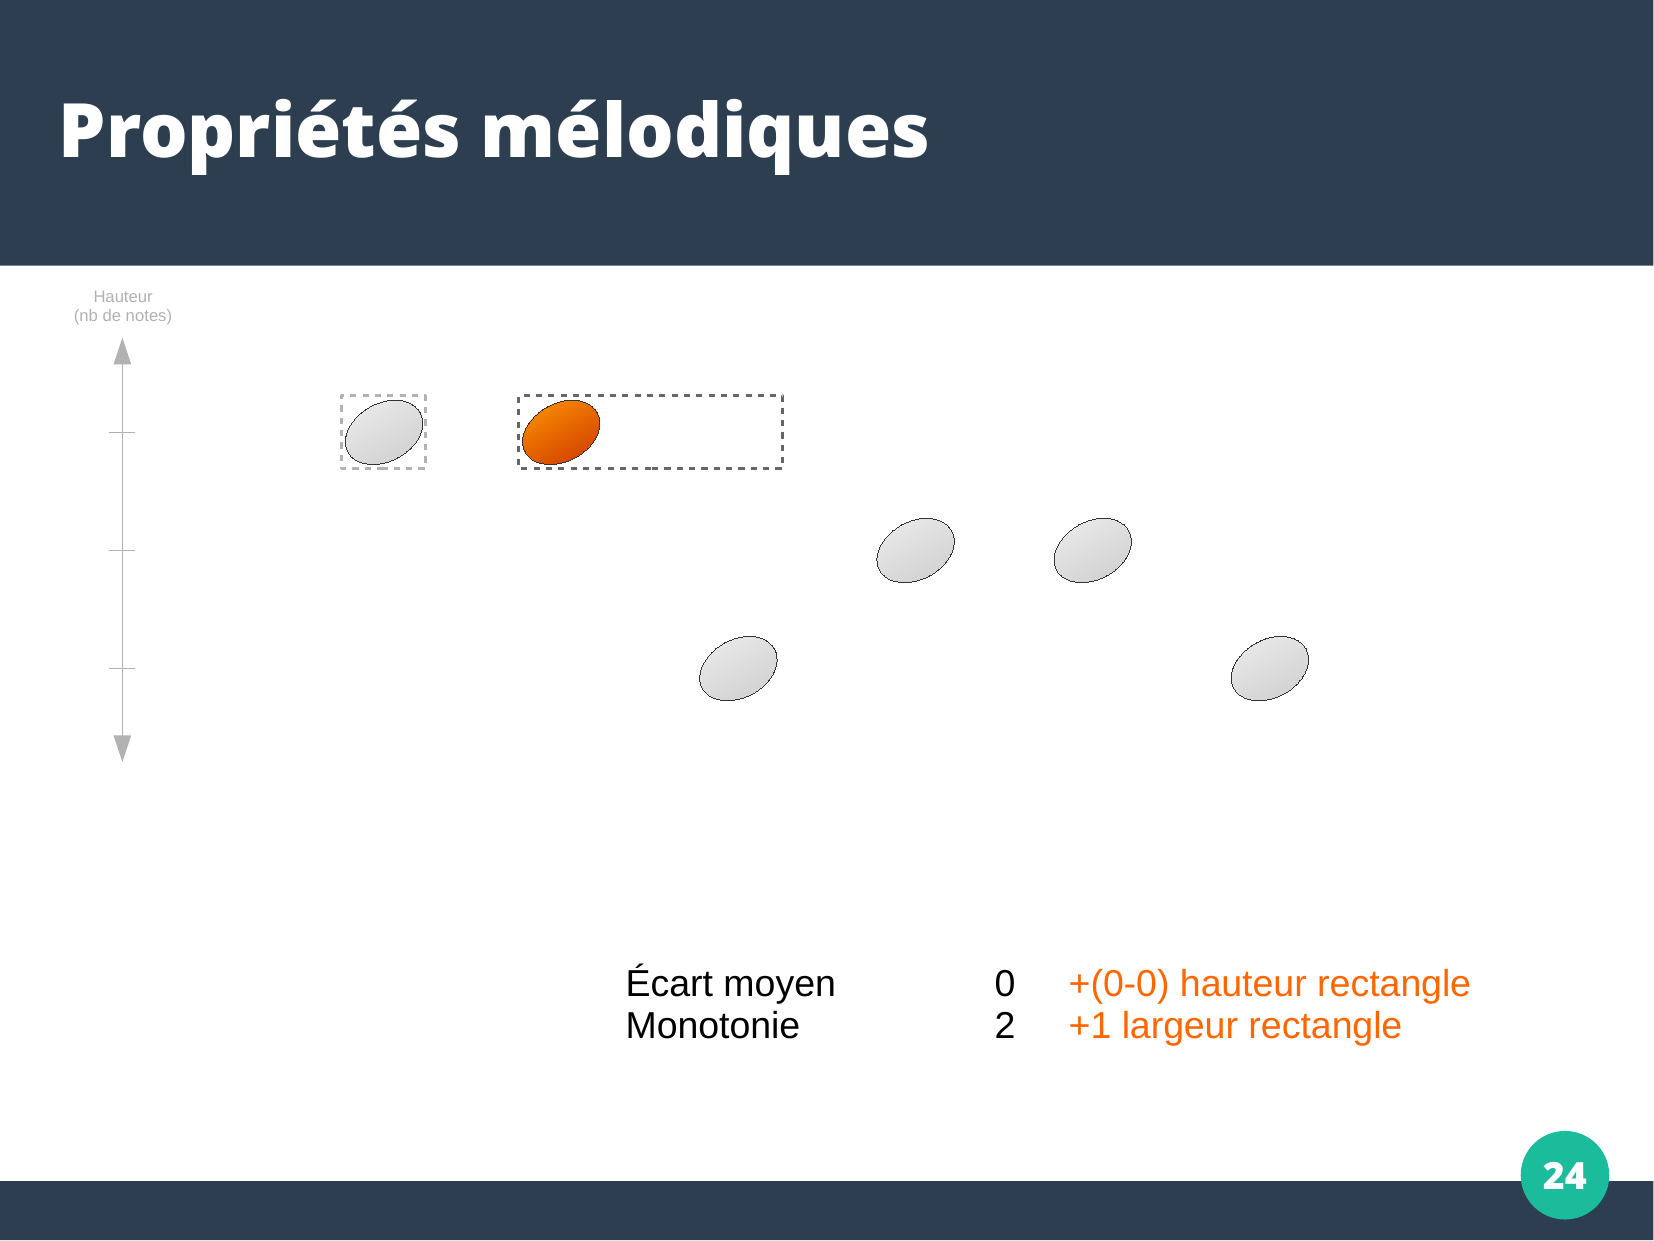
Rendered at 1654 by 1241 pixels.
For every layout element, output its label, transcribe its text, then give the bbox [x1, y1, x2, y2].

text_box [699, 636, 778, 701]
text_box [876, 518, 955, 583]
text_box [1054, 518, 1132, 583]
text_box [345, 400, 423, 465]
text_box [522, 400, 600, 465]
title Propriétés mélodiques [59, 49, 1595, 207]
text_box [1231, 636, 1309, 701]
text_box Écart moyen 0 +(0-0) hauteur rectangle Monotonie 2 +1 largeur rectangle [610, 955, 1542, 1055]
text_box Hauteur (nb de notes) [46, 280, 200, 333]
